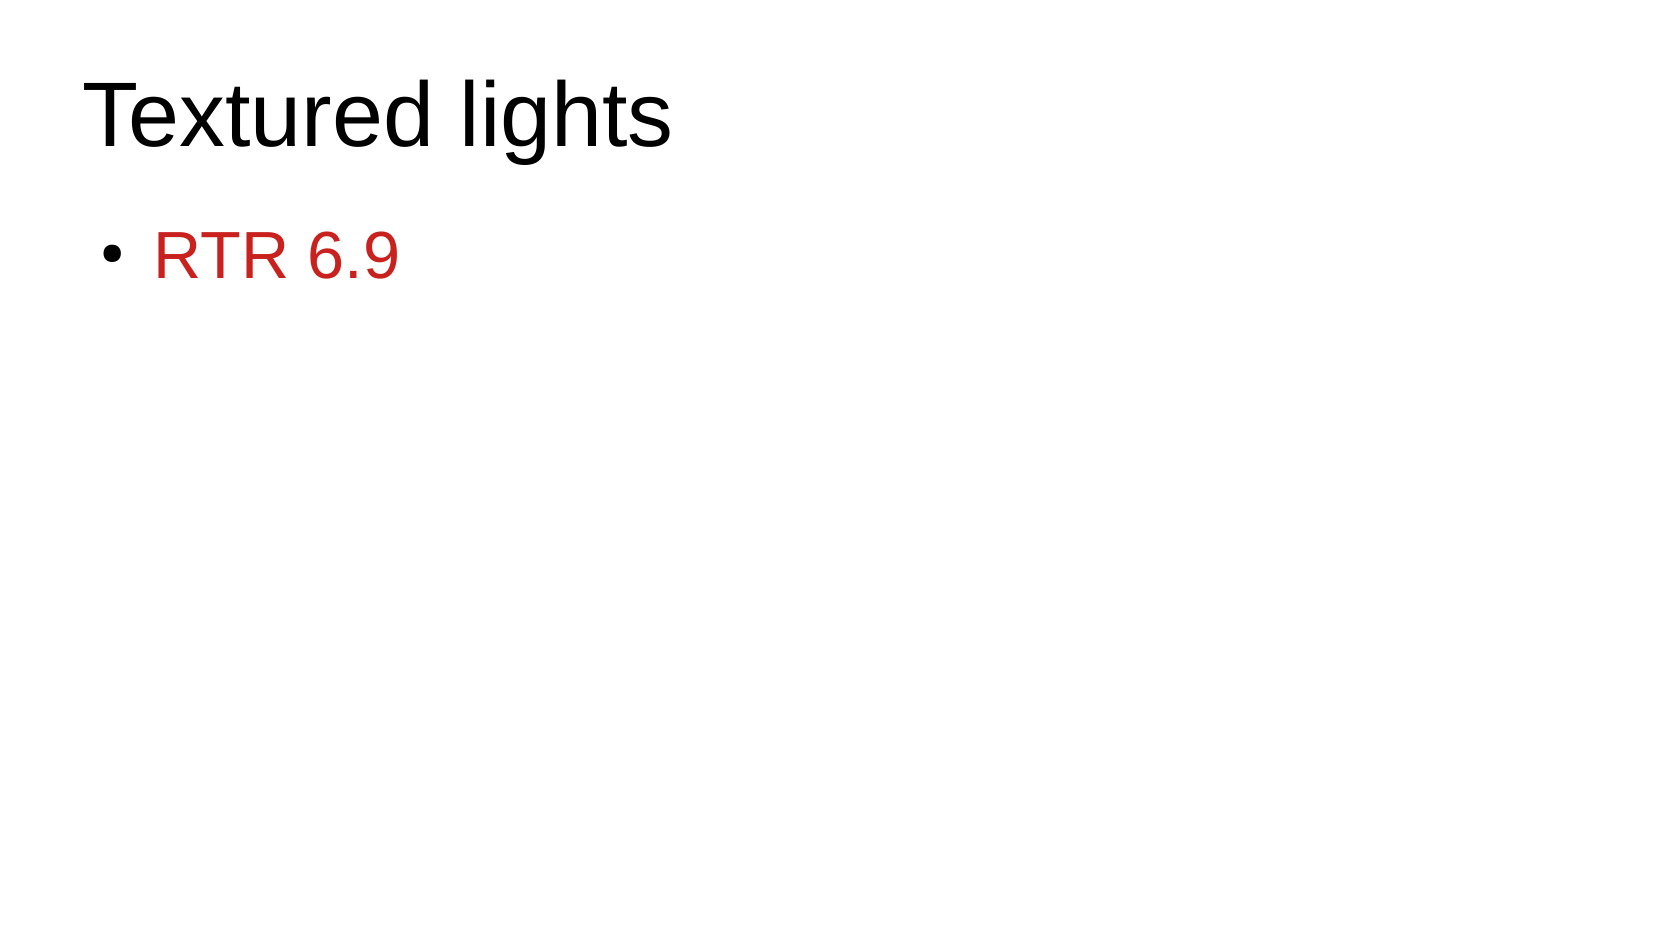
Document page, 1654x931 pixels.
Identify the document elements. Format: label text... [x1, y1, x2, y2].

list RTR 6.9 [82, 217, 1571, 758]
title Textured lights [82, 37, 1571, 193]
